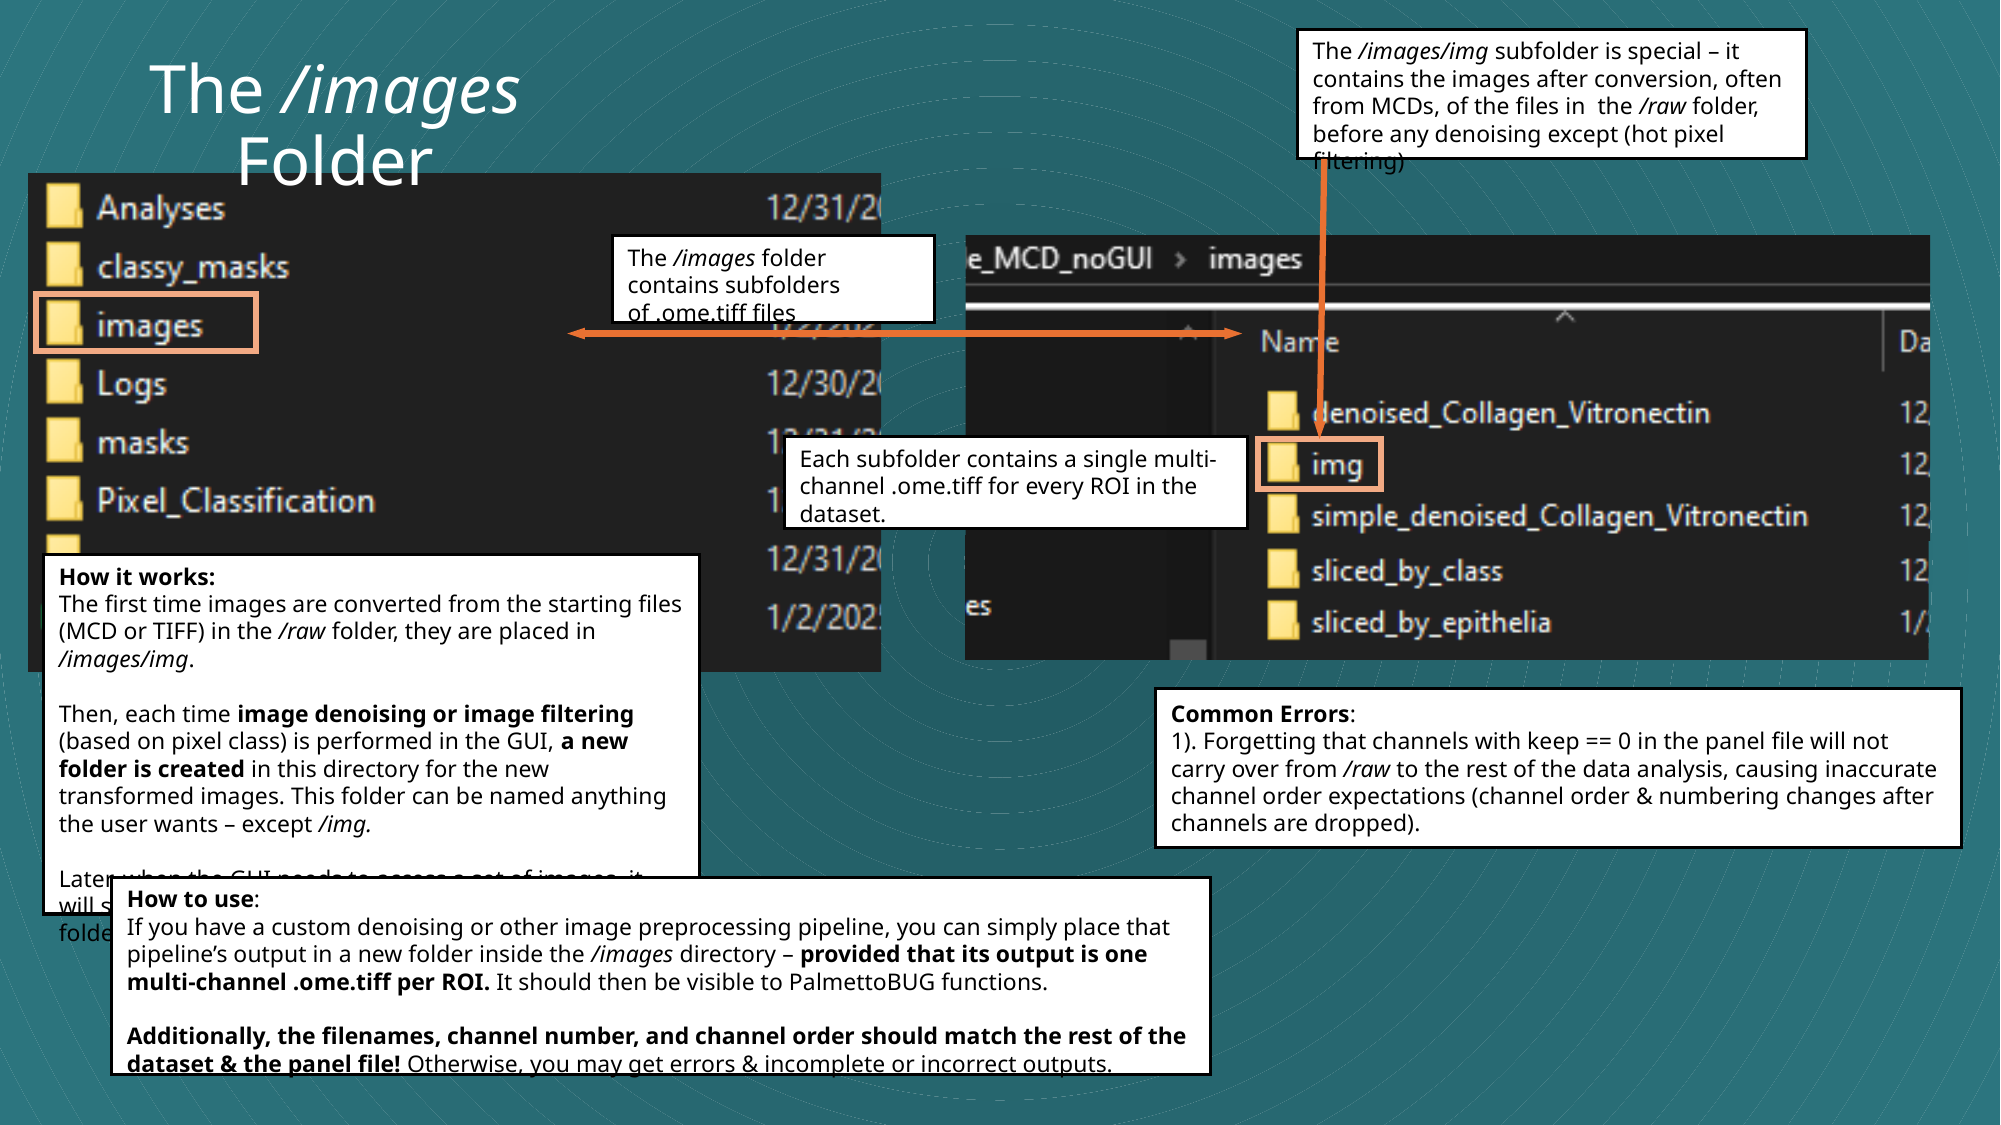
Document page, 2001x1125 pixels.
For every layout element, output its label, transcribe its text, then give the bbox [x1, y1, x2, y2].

picture [1261, 442, 1378, 486]
text_box Common Errors: 1). Forgetting that channels with keep == 0 in the panel file will not carry over from /raw to the rest of the data analysis, causing inaccurate channel order expectations (channel order & numbering changes after channels are dropped). [1156, 688, 1962, 847]
picture [338, 173, 357, 181]
text_box The /images folder contains subfolders of .ome.tiff files [613, 236, 934, 322]
text_box The /images/img subfolder is special – it contains the images after conversion, often from MCDs, of the files in the /raw folder, before any denoising except (hot pixel filtering) [1298, 29, 1806, 159]
text_box How it works: The first time images are converted from the starting files (MCD or TIFF) in the /raw folder, they are placed in /images/img. Then, each time image denoising or image filtering (based on pixel class) is performed in the GUI, a new folder is created in this directory for the new transformed images. This folder can be named anything the user wants – except /img. Later, when the GUI needs to access a set of images, it will search inside the /images folder and list ALL the sub-folders it finds. [44, 555, 699, 914]
text_box The /images Folder [39, 48, 632, 155]
text_box How to use: If you have a custom denoising or other image preprocessing pipeline, you can simply place that pipeline’s output in a new folder inside the /images directory – provided that its output is one multi-channel .ome.tiff per ROI. It should then be visible to PalmettoBUG functions. Additionally, the filenames, channel number, and channel order should match the rest of the dataset & the panel file! Otherwise, you may get errors & incomplete or incorrect outputs. [112, 877, 1211, 1074]
picture [281, 173, 300, 181]
text_box Each subfolder contains a single multi-channel .ome.tiff for every ROI in the dataset. [784, 437, 1247, 528]
picture [962, 235, 1931, 841]
picture [28, 173, 882, 672]
